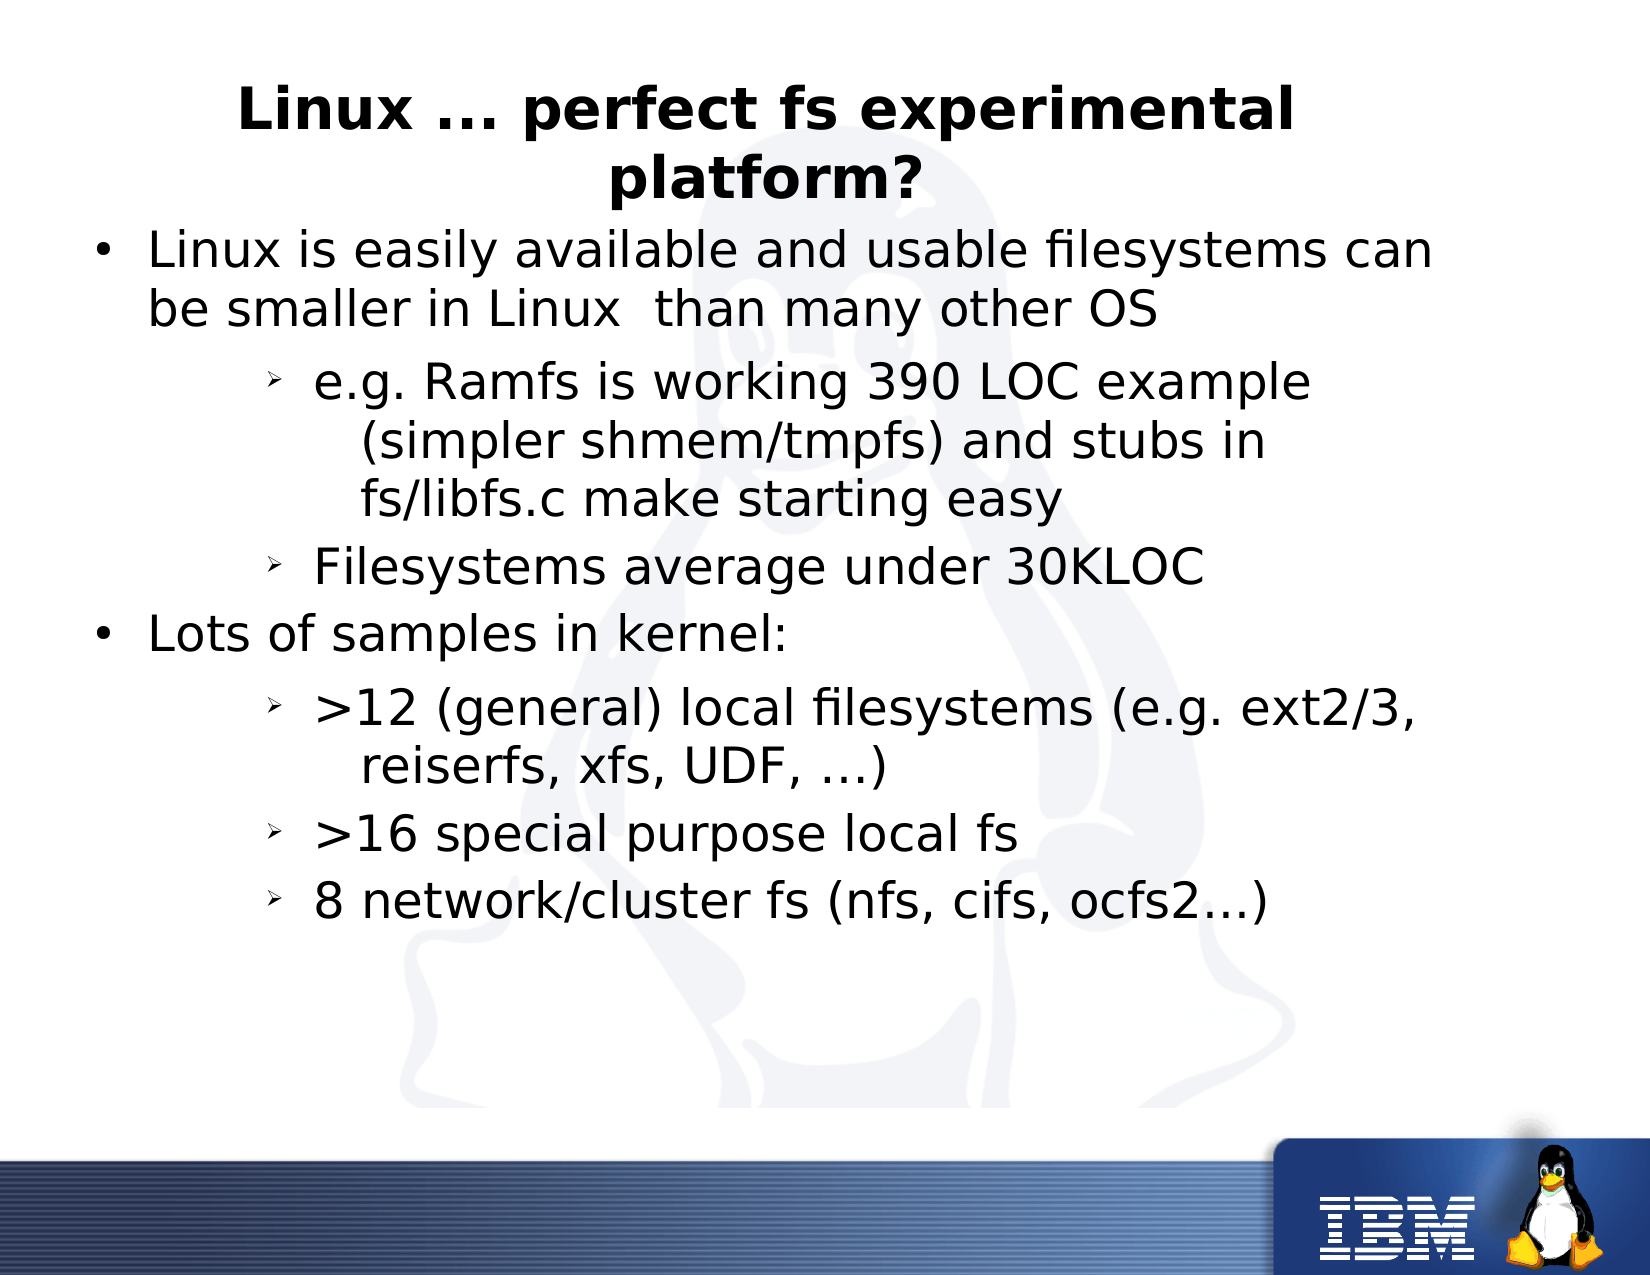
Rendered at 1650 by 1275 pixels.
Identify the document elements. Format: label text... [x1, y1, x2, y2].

list Linux is easily available and usable filesystems can be smaller in Linux than many other OS e.g. Ramfs is working 390 LOC example (simpler shmem/tmpfs) and stubs in fs/libfs.c make starting easy Filesystems average under 30KLOC Lots of samples in kernel: >12 (general) local filesystems (e.g. ext2/3, reiserfs, xfs, UDF, …) >16 special purpose local fs 8 network/cluster fs (nfs, cifs, ocfs2...) [76, 221, 1457, 1171]
title Linux ... perfect fs experimental platform? [76, 75, 1457, 212]
